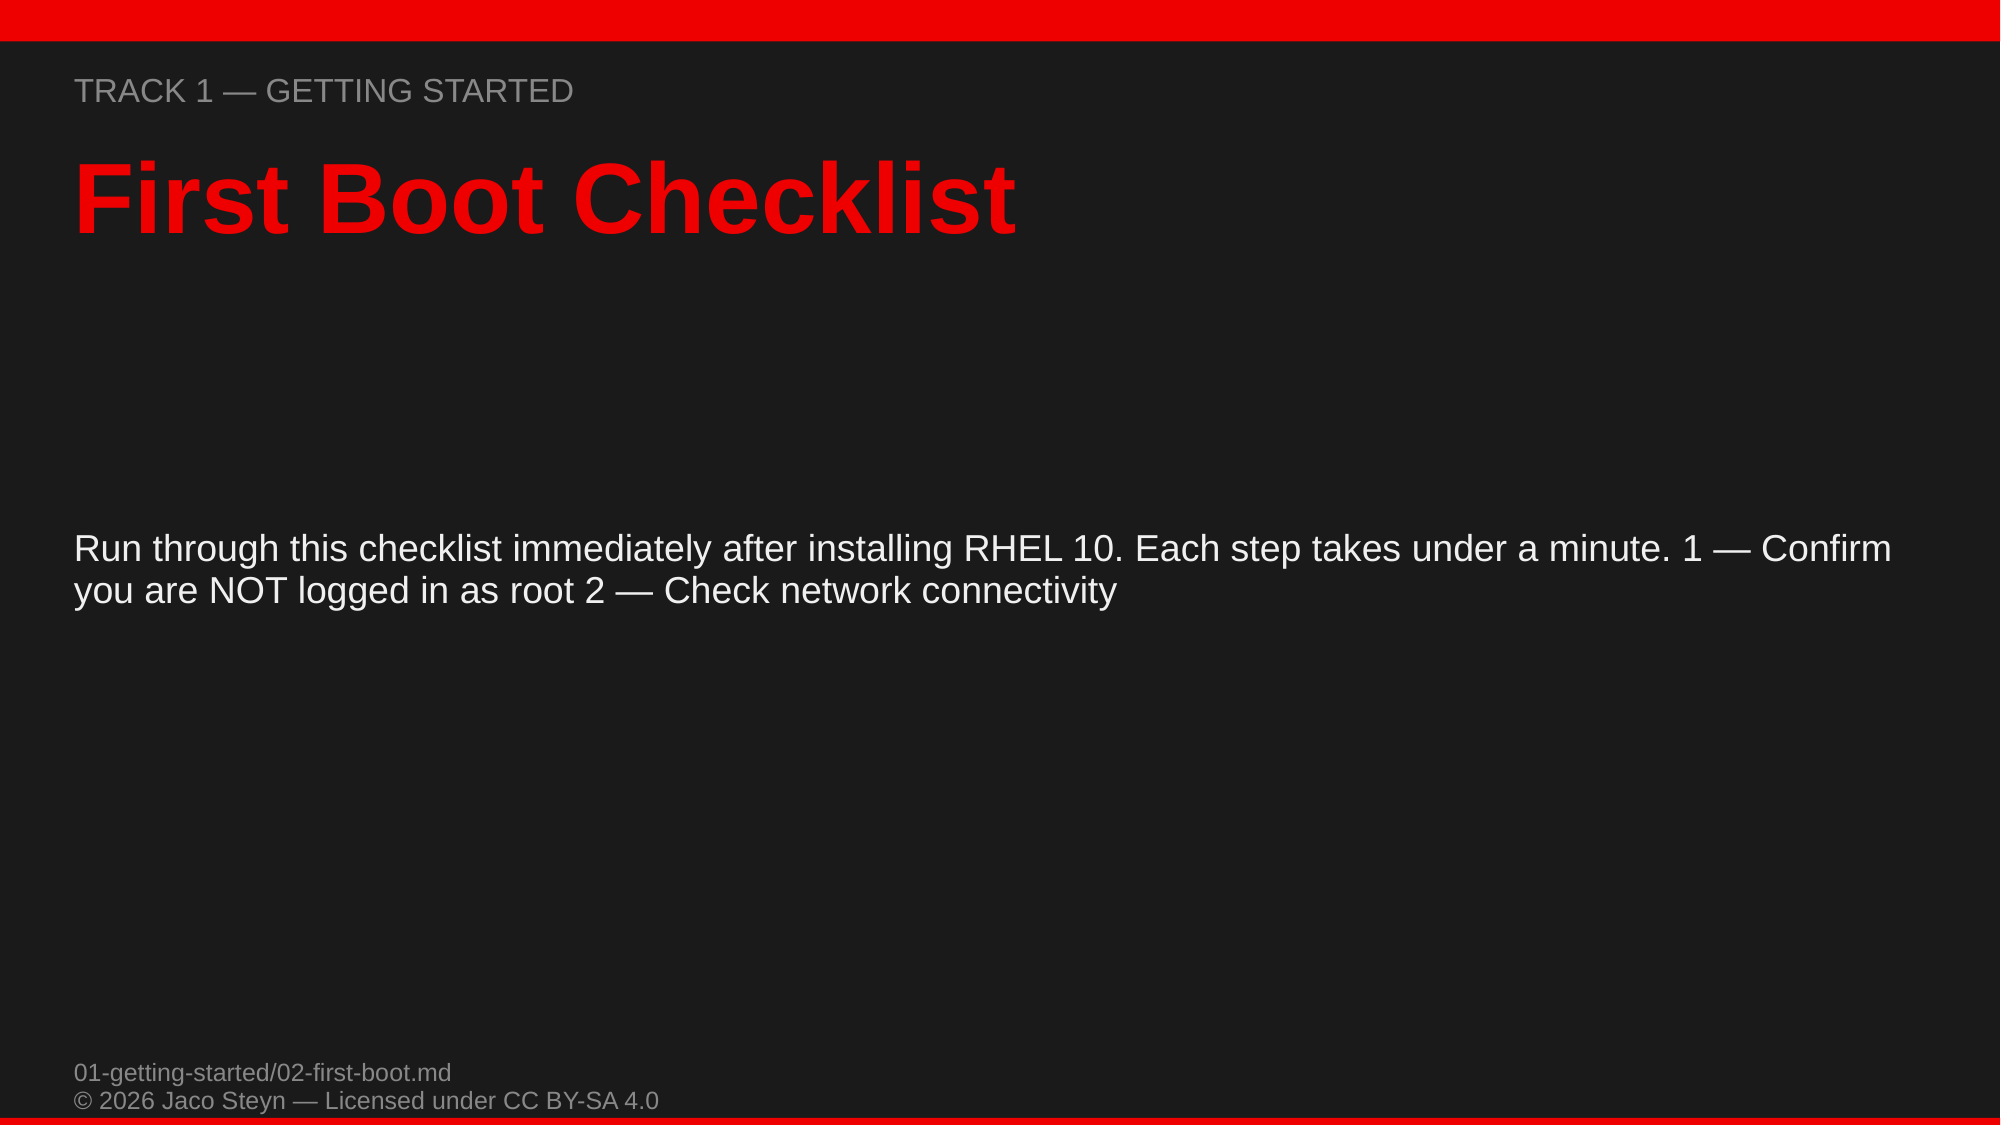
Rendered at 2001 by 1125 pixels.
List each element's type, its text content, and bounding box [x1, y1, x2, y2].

text_box [0, 1117, 2001, 1125]
text_box Run through this checklist immediately after installing RHEL 10. Each step takes under a minute. 1 — Confirm you are NOT logged in as root 2 — Check network connectivity [59, 519, 1942, 727]
text_box First Boot Checklist [59, 135, 1942, 461]
text_box TRACK 1 — GETTING STARTED [59, 64, 1942, 119]
text_box 01-getting-started/02-first-boot.md © 2026 Jaco Steyn — Licensed under CC BY-SA 4.0 [59, 1051, 1942, 1111]
text_box [0, 0, 2001, 42]
